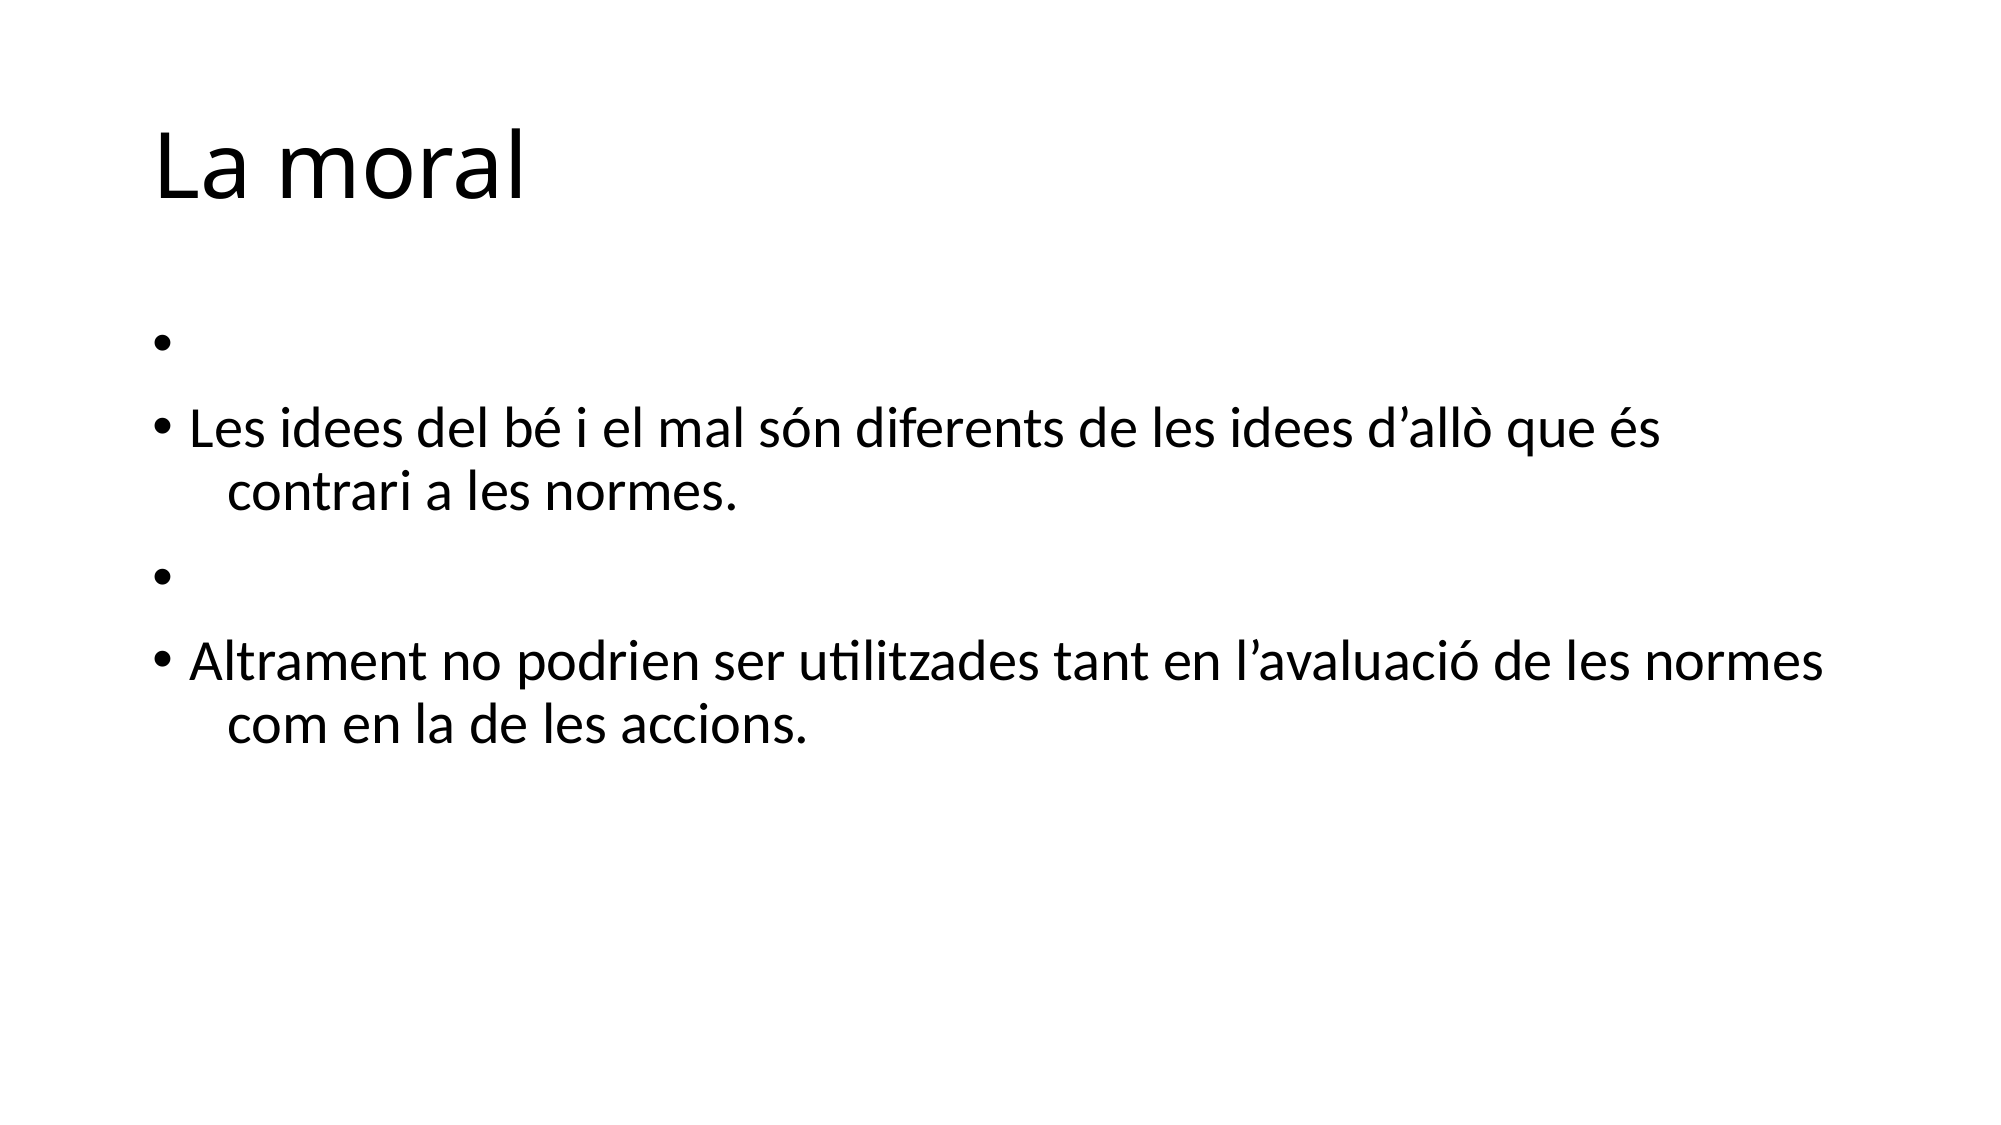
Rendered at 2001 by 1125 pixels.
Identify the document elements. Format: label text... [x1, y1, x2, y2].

title La moral [137, 59, 1863, 278]
list Les idees del bé i el mal són diferents de les idees d’allò que és contrari a les normes. Altrament no podrien ser utilitzades tant en l’avaluació de les normes com en la de les accions. [137, 299, 1863, 1014]
